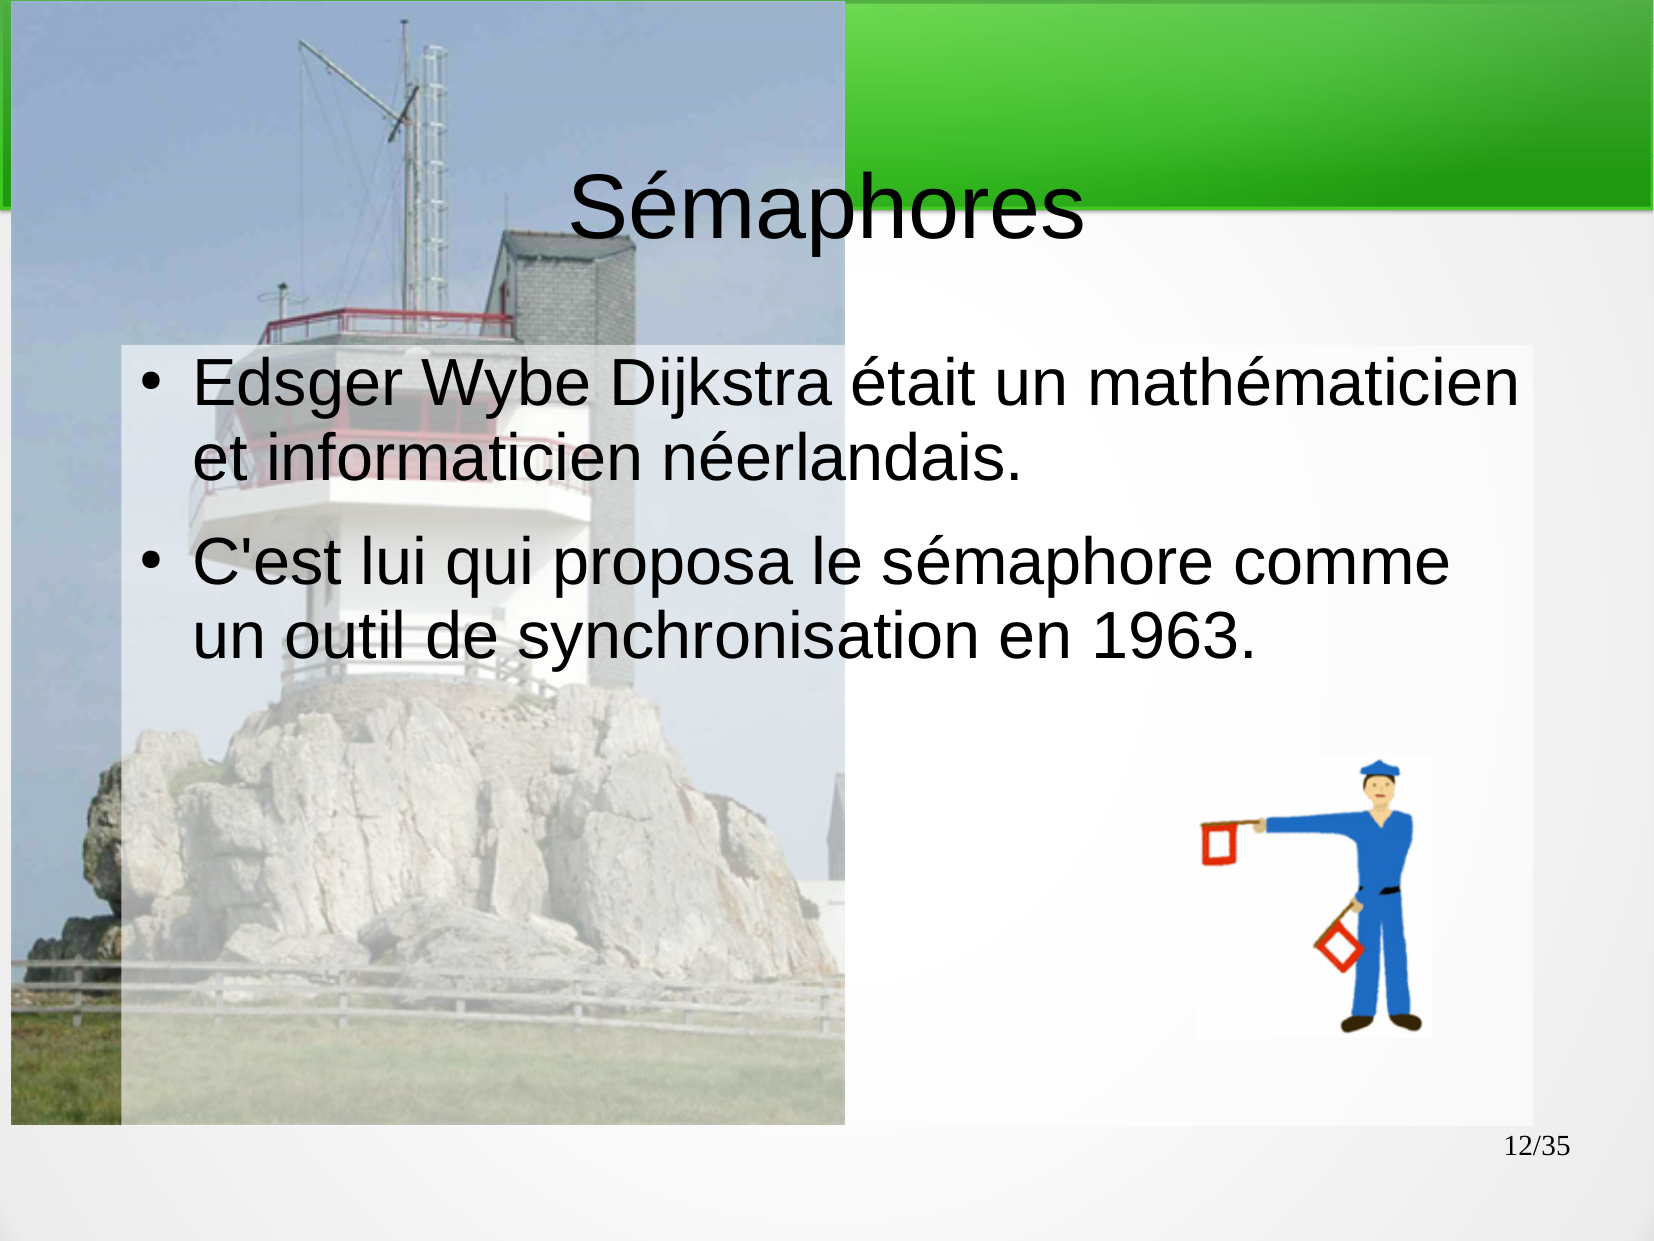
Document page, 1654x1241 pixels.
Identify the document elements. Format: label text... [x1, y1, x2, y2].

list Edsger Wybe Dijkstra était un mathématicien et informaticien néerlandais. C'est lui qui proposa le sémaphore comme un outil de synchronisation en 1963. [121, 344, 1534, 1127]
picture [1195, 755, 1432, 1038]
title Sémaphores [121, 102, 1534, 310]
picture [11, 1, 845, 1125]
